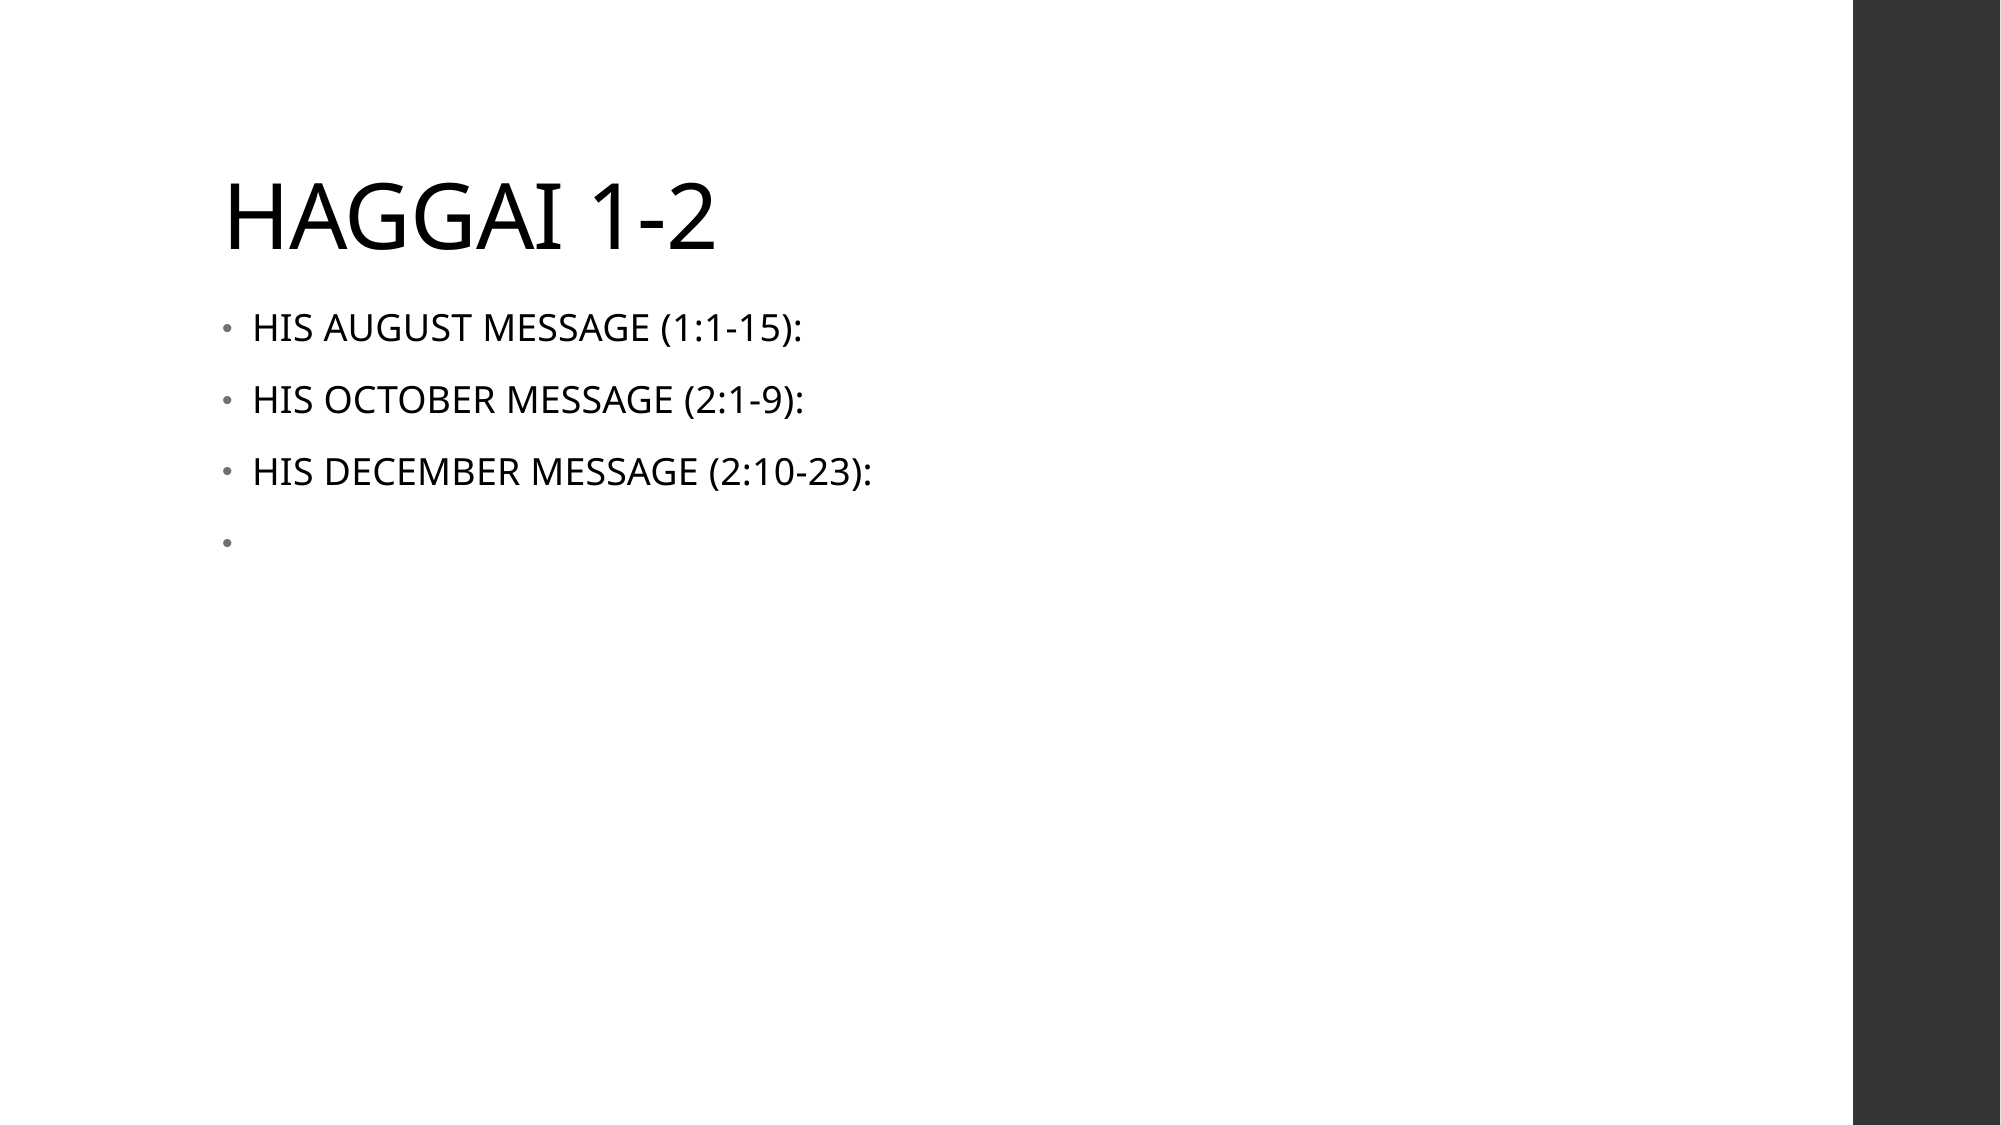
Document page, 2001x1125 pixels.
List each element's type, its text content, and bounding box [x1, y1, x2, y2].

list HIS AUGUST MESSAGE (1:1-15): HIS OCTOBER MESSAGE (2:1-9): HIS DECEMBER MESSAGE (2:10-23): [206, 299, 1617, 1014]
title HAGGAI 1-2 [206, 60, 1797, 278]
